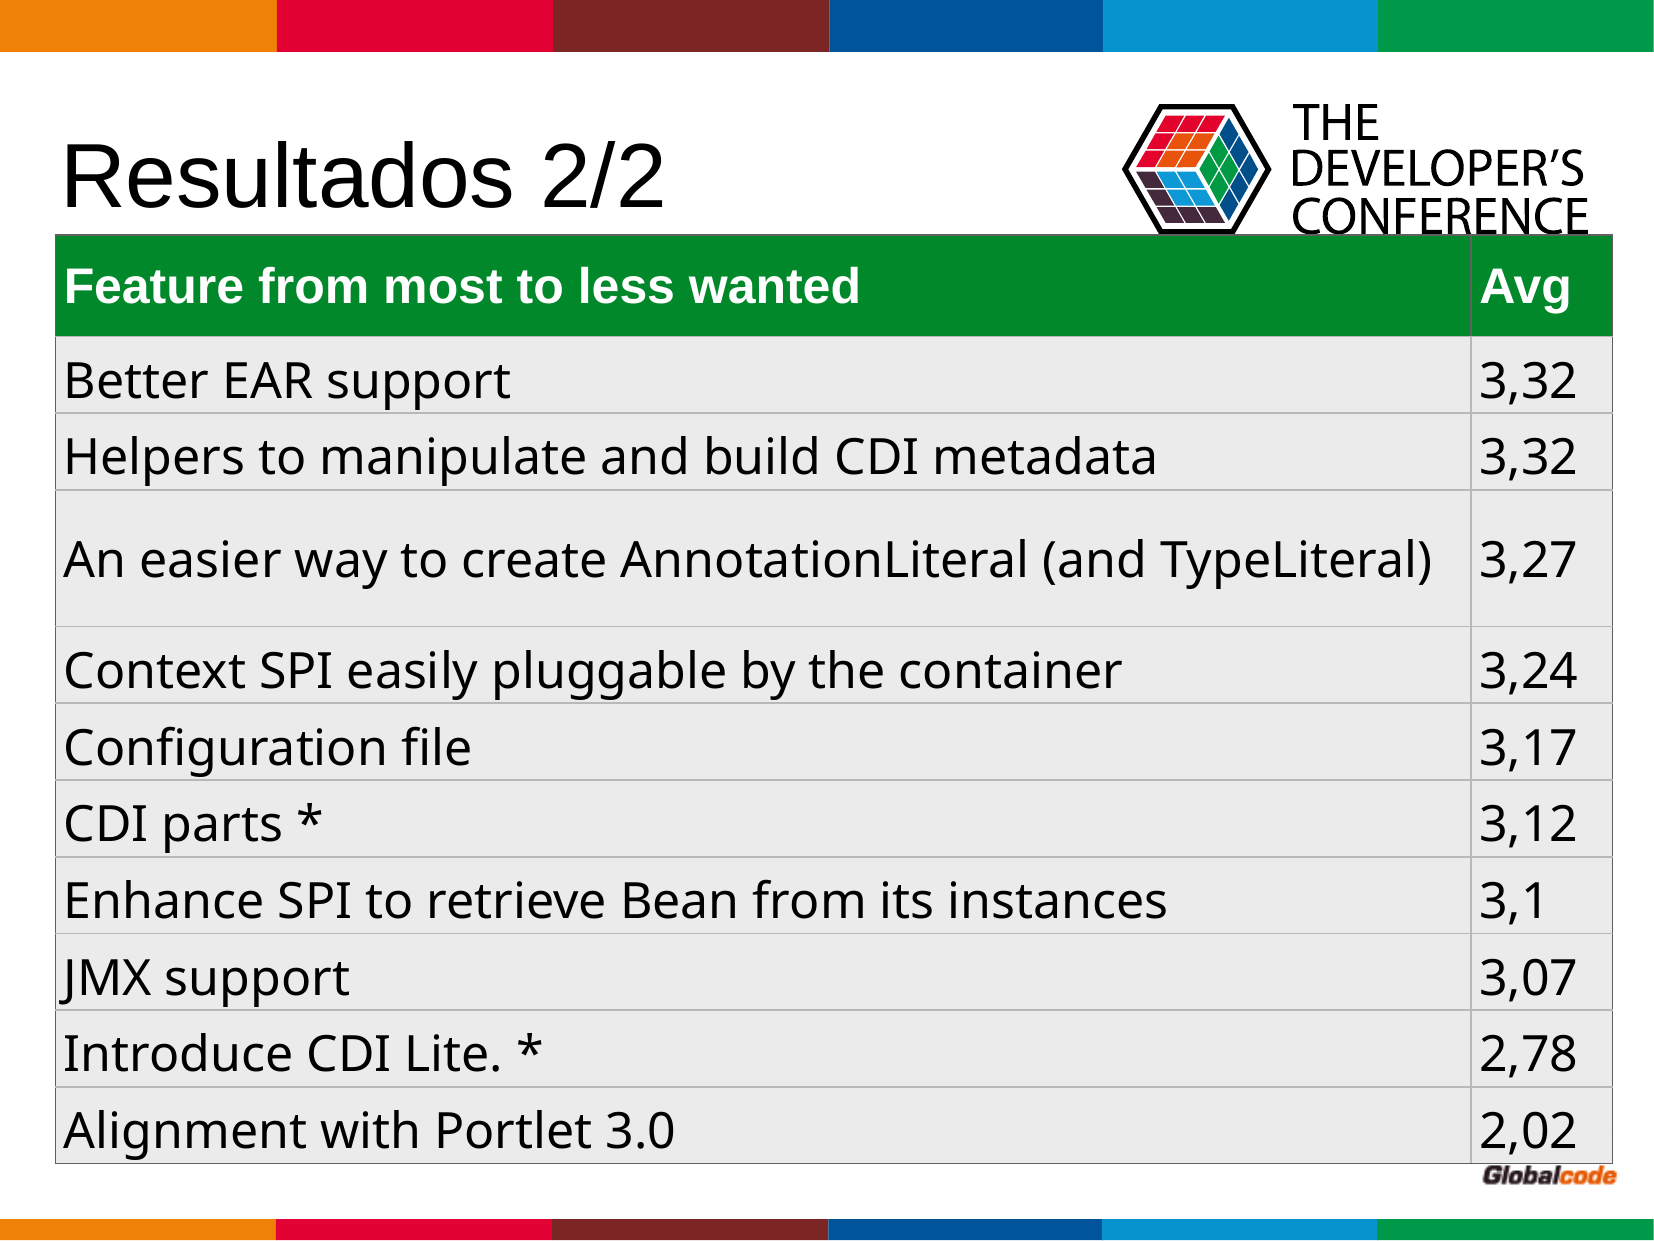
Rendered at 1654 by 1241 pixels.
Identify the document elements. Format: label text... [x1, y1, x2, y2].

table_cell Introduce CDI Lite. * [56, 1011, 1470, 1086]
table_cell Context SPI easily pluggable by the container [56, 627, 1470, 702]
table_cell 3,17 [1472, 704, 1612, 779]
table_cell 3,1 [1472, 858, 1612, 933]
table_cell JMX support [56, 934, 1470, 1009]
table_header Avg [1472, 236, 1612, 336]
table_cell CDI parts * [56, 781, 1470, 856]
table_cell 3,12 [1472, 781, 1612, 856]
table_header Feature from most to less wanted [56, 236, 1470, 336]
table_cell Enhance SPI to retrieve Bean from its instances [56, 858, 1470, 933]
table_cell 3,07 [1472, 934, 1612, 1009]
table_cell Better EAR support [56, 337, 1470, 412]
table_cell Alignment with Portlet 3.0 [56, 1088, 1470, 1163]
table_cell 3,32 [1472, 337, 1612, 412]
table_cell 3,32 [1472, 414, 1612, 489]
table_cell 2,78 [1472, 1011, 1612, 1086]
table_cell An easier way to create AnnotationLiteral (and TypeLiteral) [56, 491, 1470, 626]
table_cell 2,02 [1472, 1088, 1612, 1163]
table_cell Configuration file [56, 704, 1470, 779]
title Resultados 2/2 [45, 87, 1075, 256]
picture [1464, 1062, 1638, 1219]
table_cell 3,24 [1472, 627, 1612, 702]
table_cell 3,27 [1472, 491, 1612, 626]
table_cell Helpers to manipulate and build CDI metadata [56, 414, 1470, 489]
